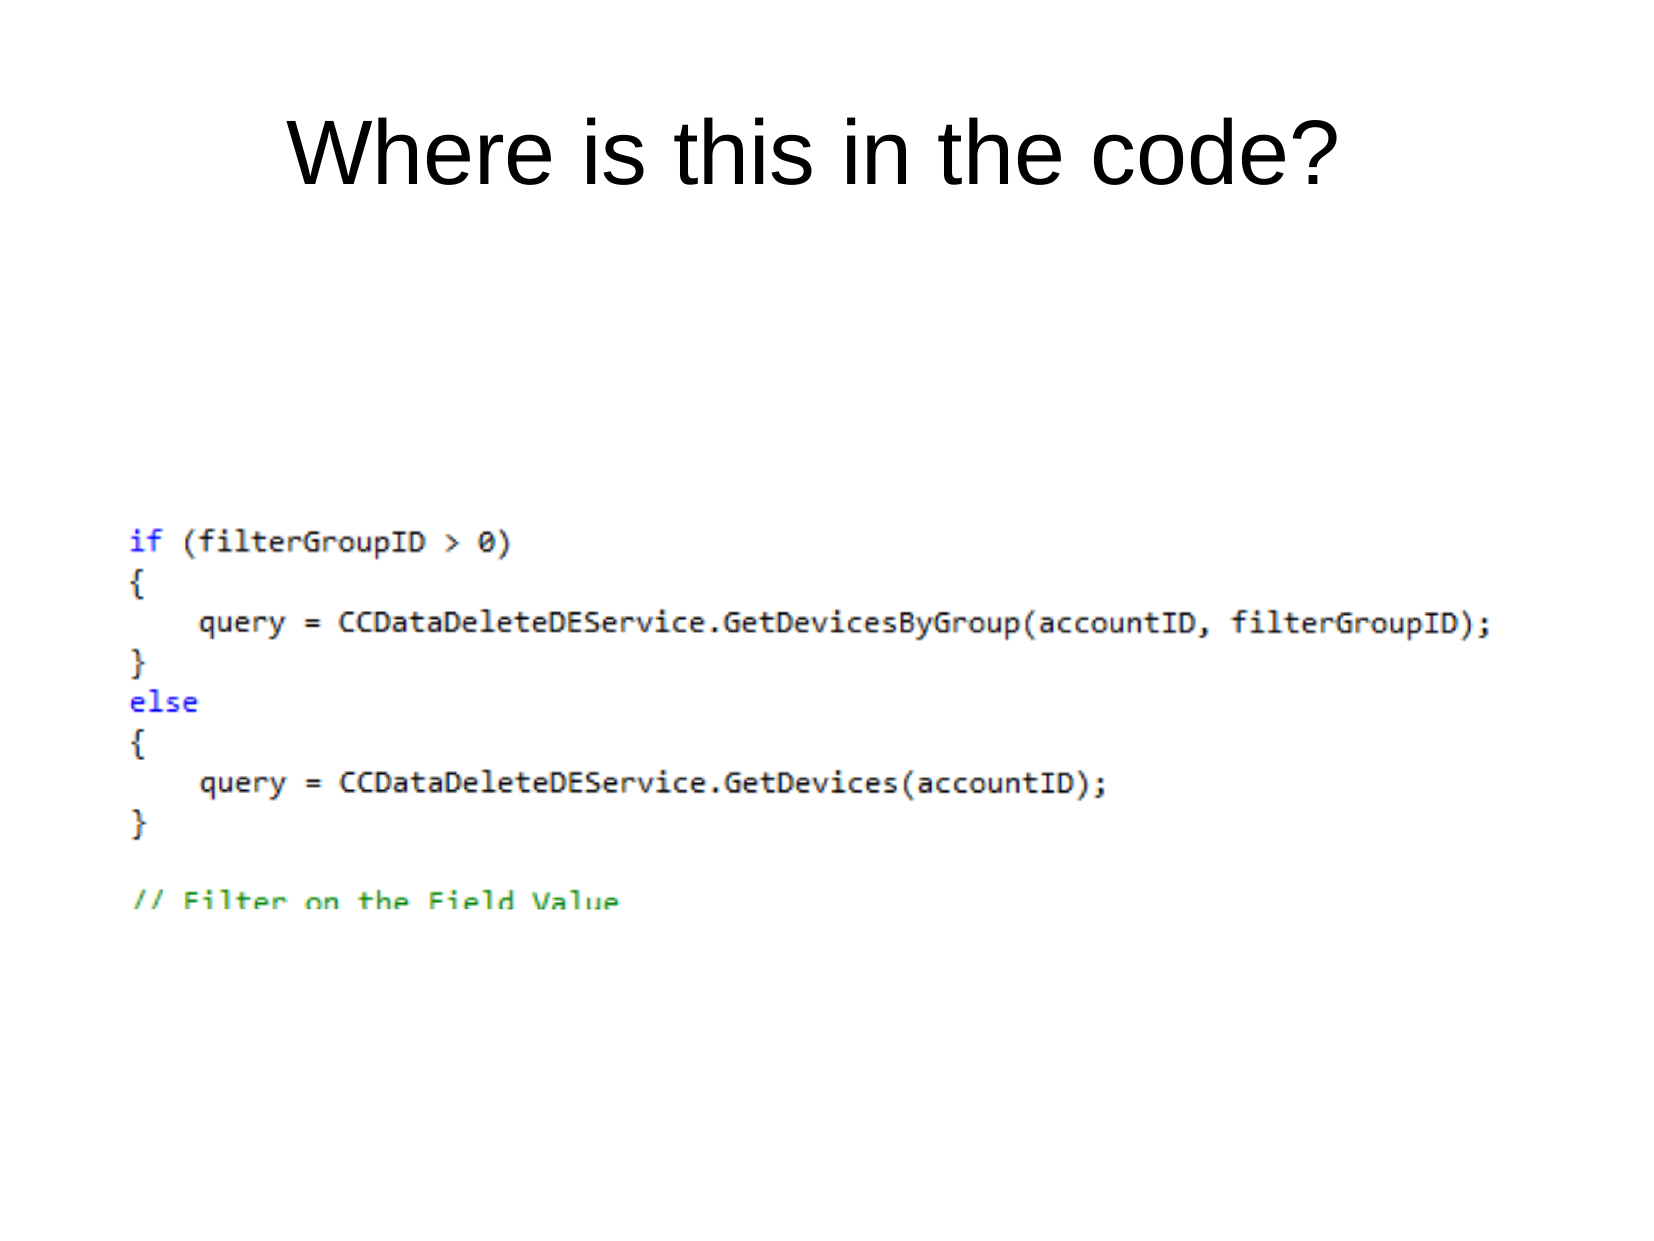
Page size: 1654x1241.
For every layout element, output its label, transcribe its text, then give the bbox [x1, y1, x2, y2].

picture [82, 488, 1574, 910]
title Where is this in the code? [82, 49, 1571, 257]
